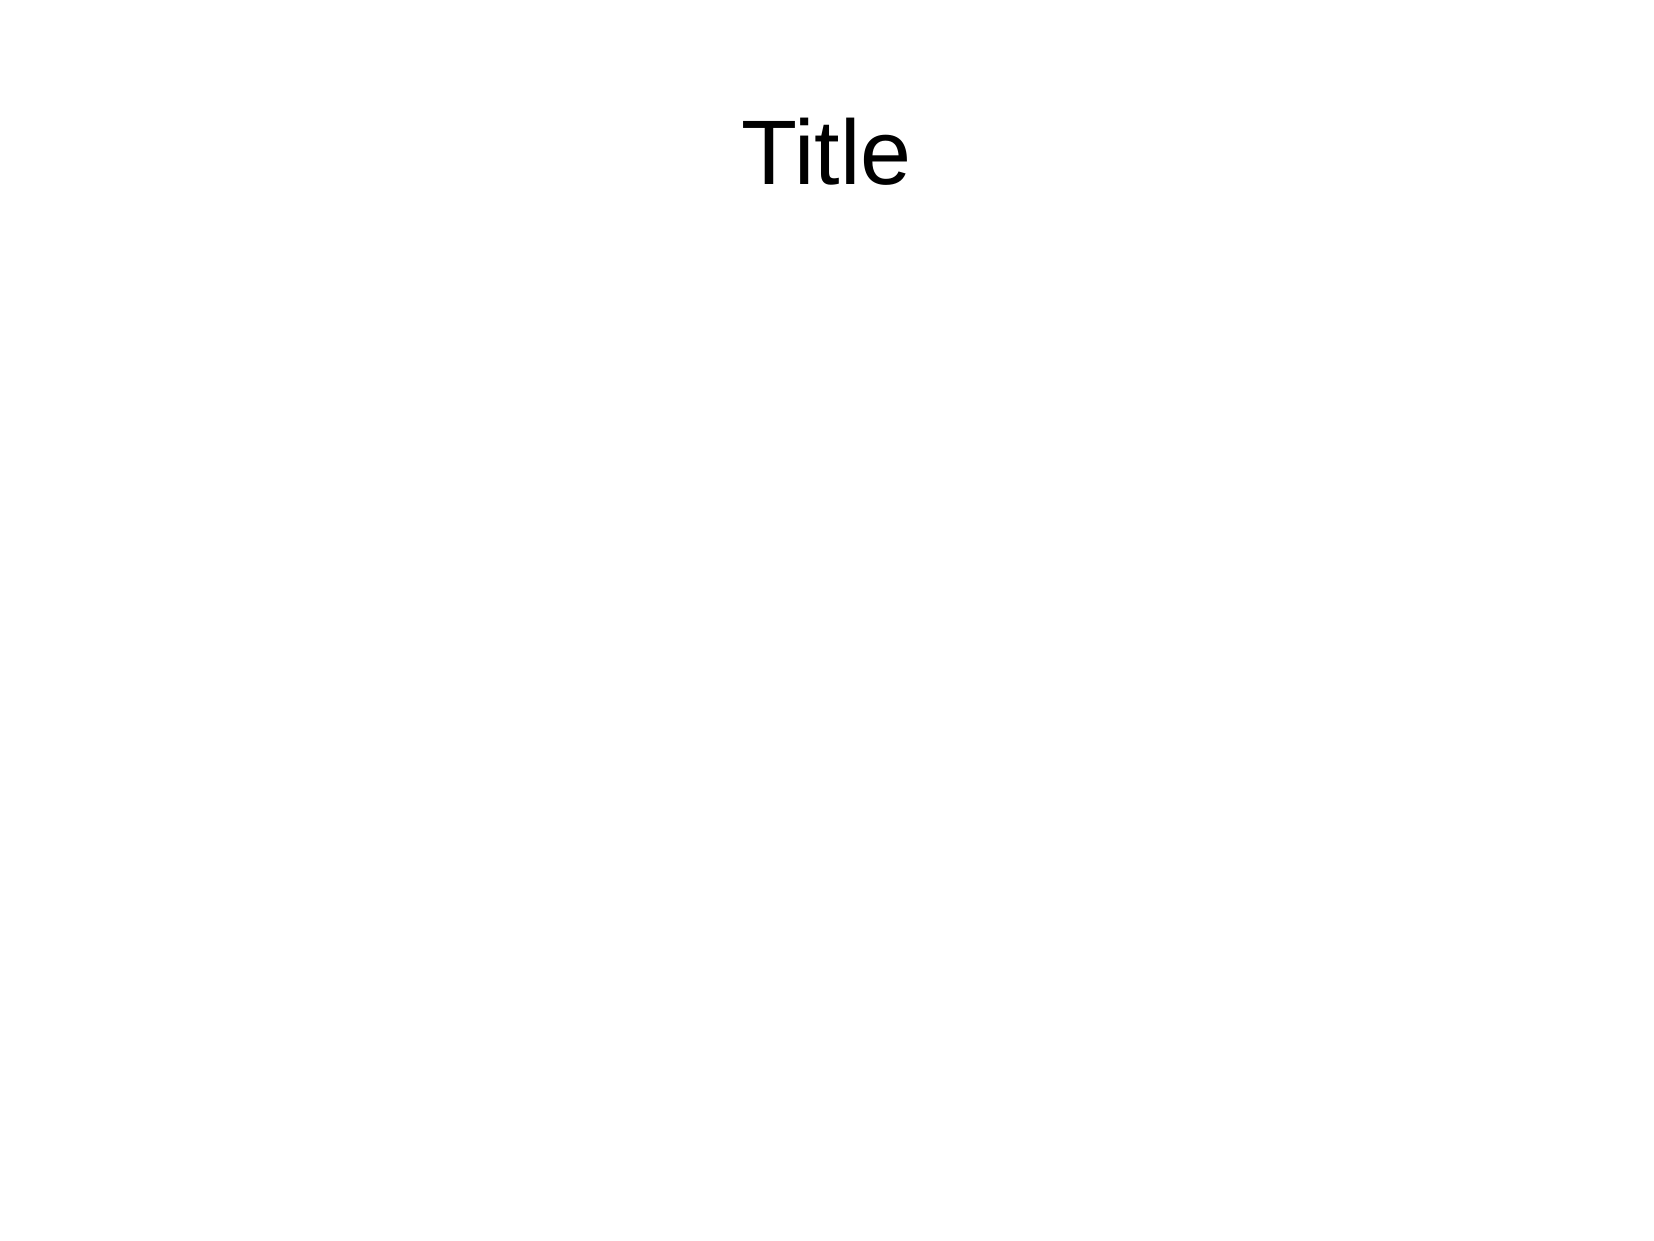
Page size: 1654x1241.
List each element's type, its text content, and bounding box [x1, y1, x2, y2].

title Title [82, 49, 1571, 257]
